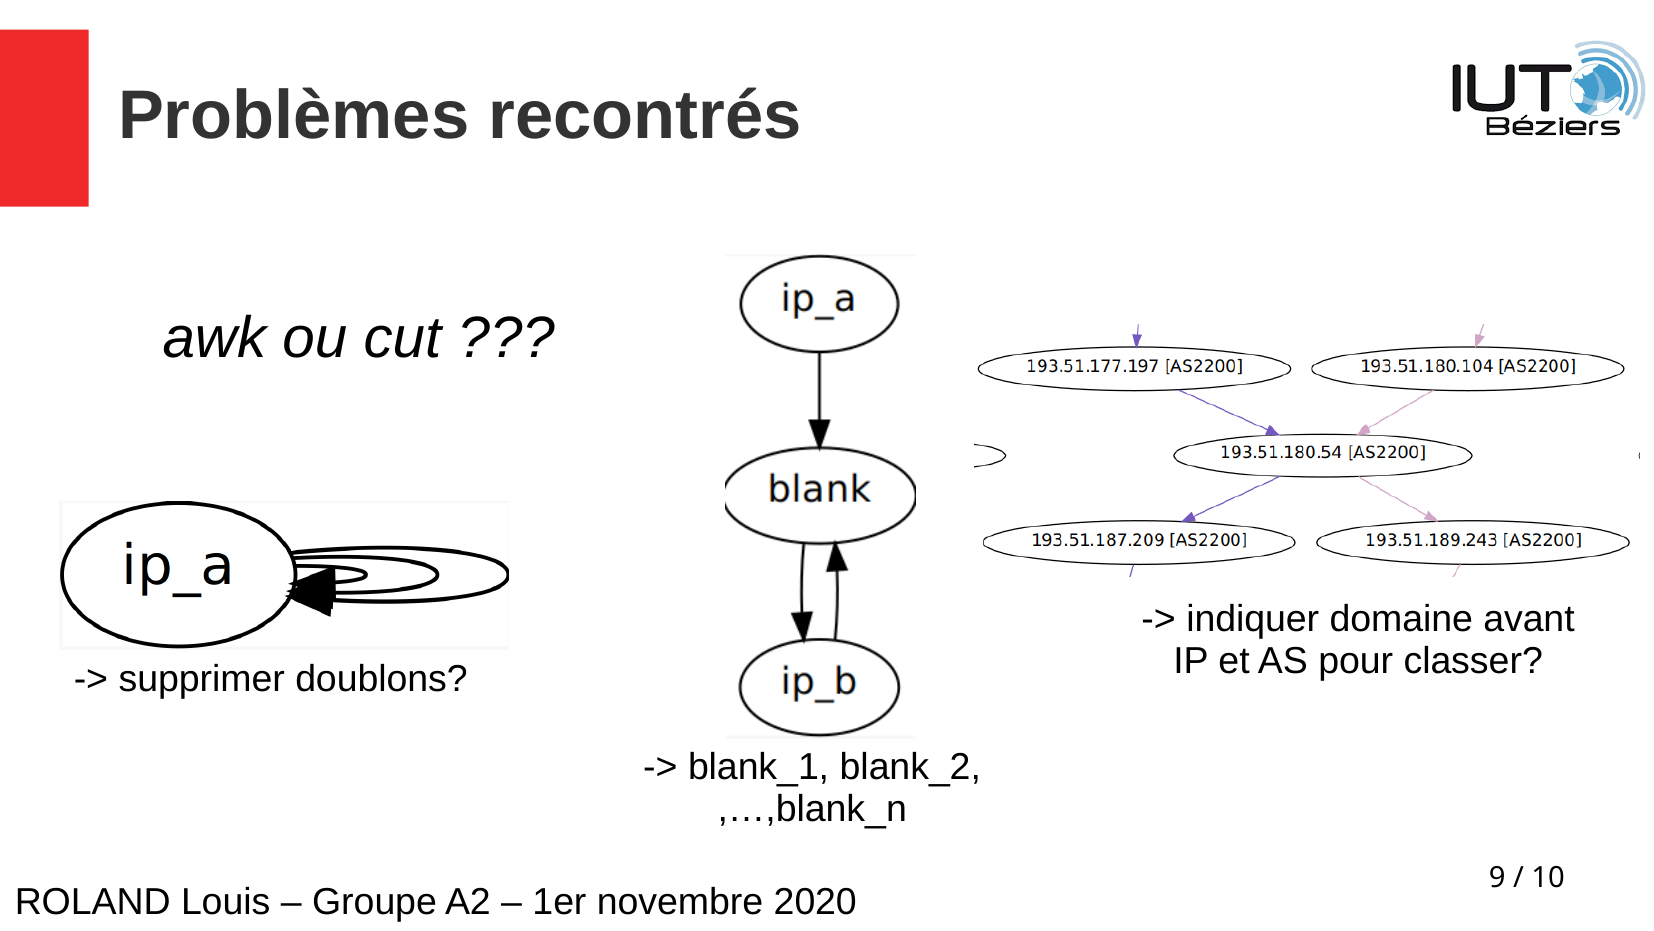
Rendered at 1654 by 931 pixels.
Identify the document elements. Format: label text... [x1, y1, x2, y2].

text_box ROLAND Louis – Groupe A2 – 1er novembre 2020 [0, 873, 1477, 931]
picture [725, 254, 916, 738]
picture [59, 501, 509, 649]
picture [1443, 11, 1654, 160]
text_box -> indiquer domaine avant IP et AS pour classer? [1122, 590, 1595, 690]
text_box awk ou cut ??? [147, 297, 591, 384]
text_box -> supprimer doublons? [59, 649, 532, 707]
picture [974, 324, 1640, 577]
text_box -> blank_1, blank_2, ,…,blank_n [620, 738, 1004, 837]
title Problèmes recontrés [118, 37, 1571, 193]
